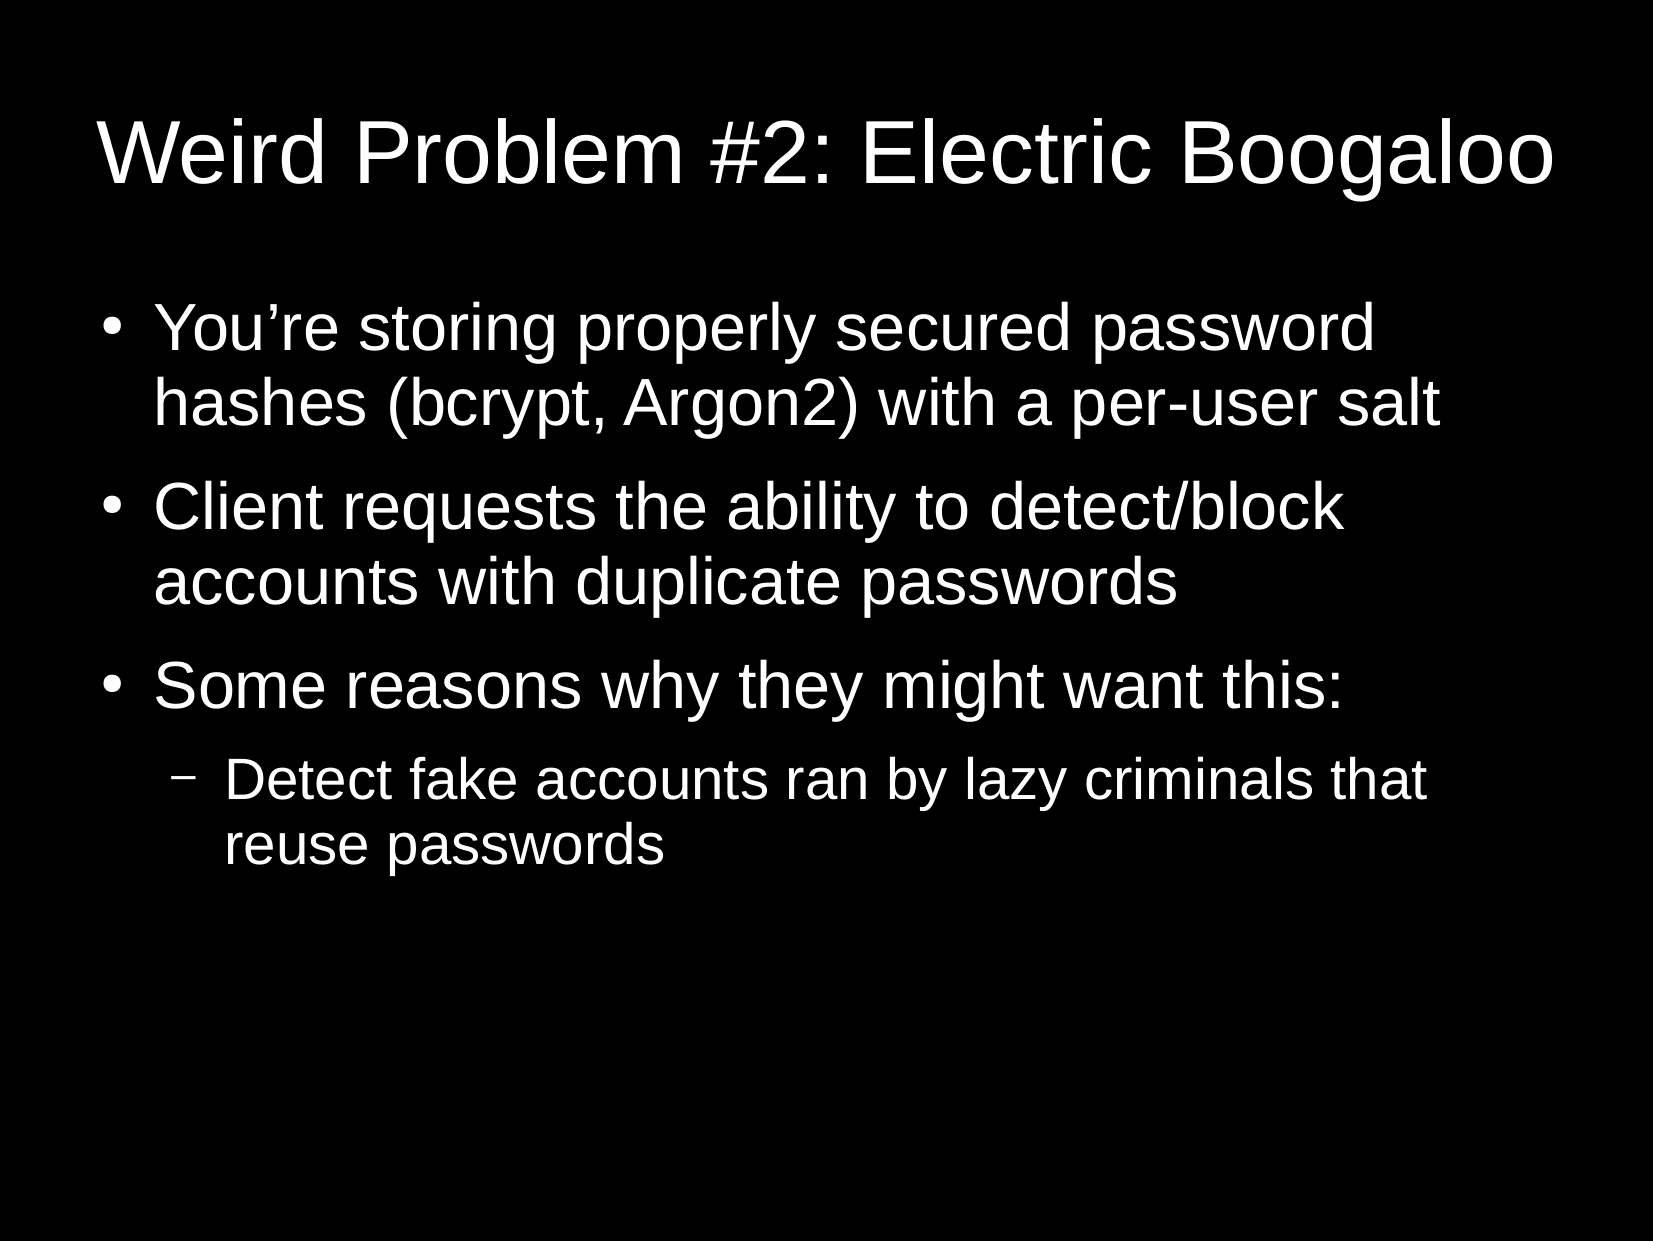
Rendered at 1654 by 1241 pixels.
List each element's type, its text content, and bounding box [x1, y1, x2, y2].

list You’re storing properly secured password hashes (bcrypt, Argon2) with a per-user salt Client requests the ability to detect/block accounts with duplicate passwords Some reasons why they might want this: Detect fake accounts ran by lazy criminals that reuse passwords [82, 290, 1571, 1010]
title Weird Problem #2: Electric Boogaloo [82, 49, 1571, 257]
